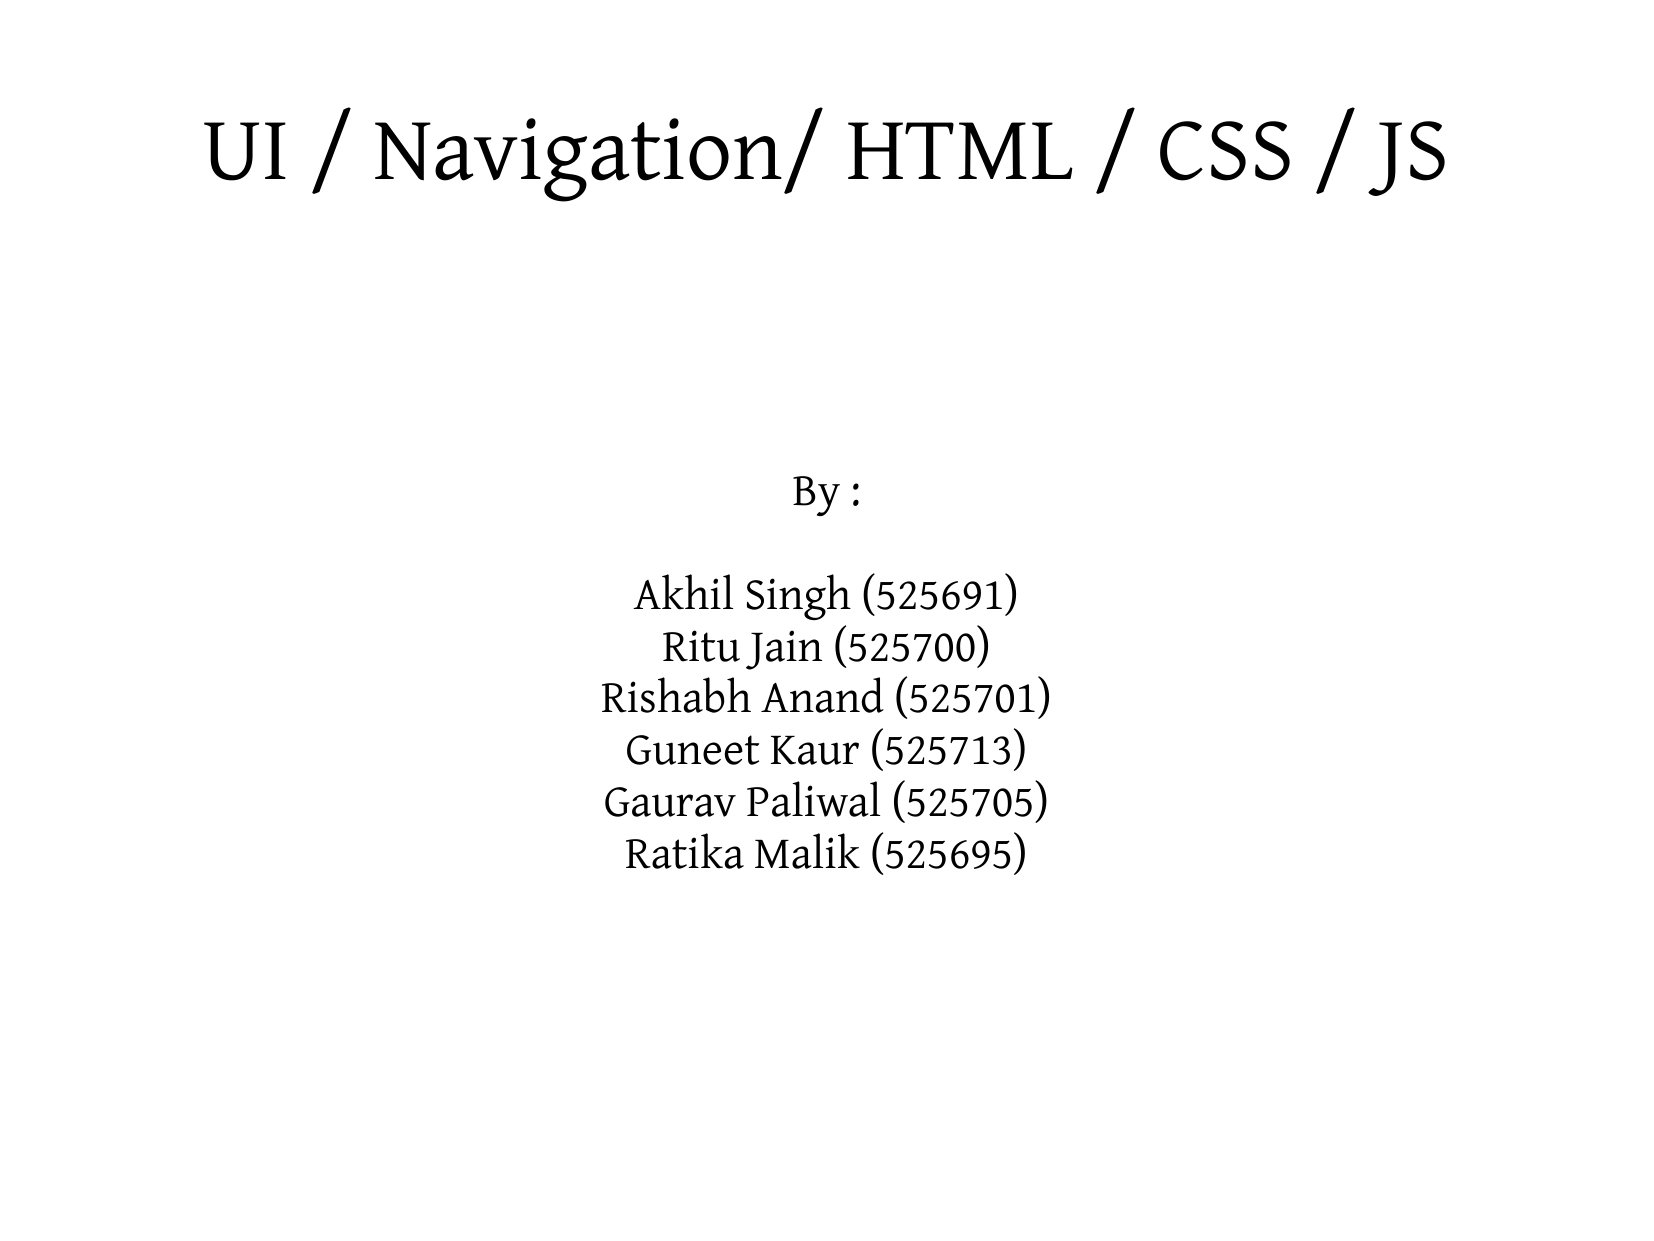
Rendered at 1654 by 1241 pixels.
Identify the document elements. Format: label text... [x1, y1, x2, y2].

title UI / Navigation/ HTML / CSS / JS [82, 49, 1571, 257]
subtitle By : Akhil Singh (525691) Ritu Jain (525700) Rishabh Anand (525701) Guneet Kaur (525713) Gaurav Paliwal (525705) Ratika Malik (525695) [82, 290, 1571, 1109]
